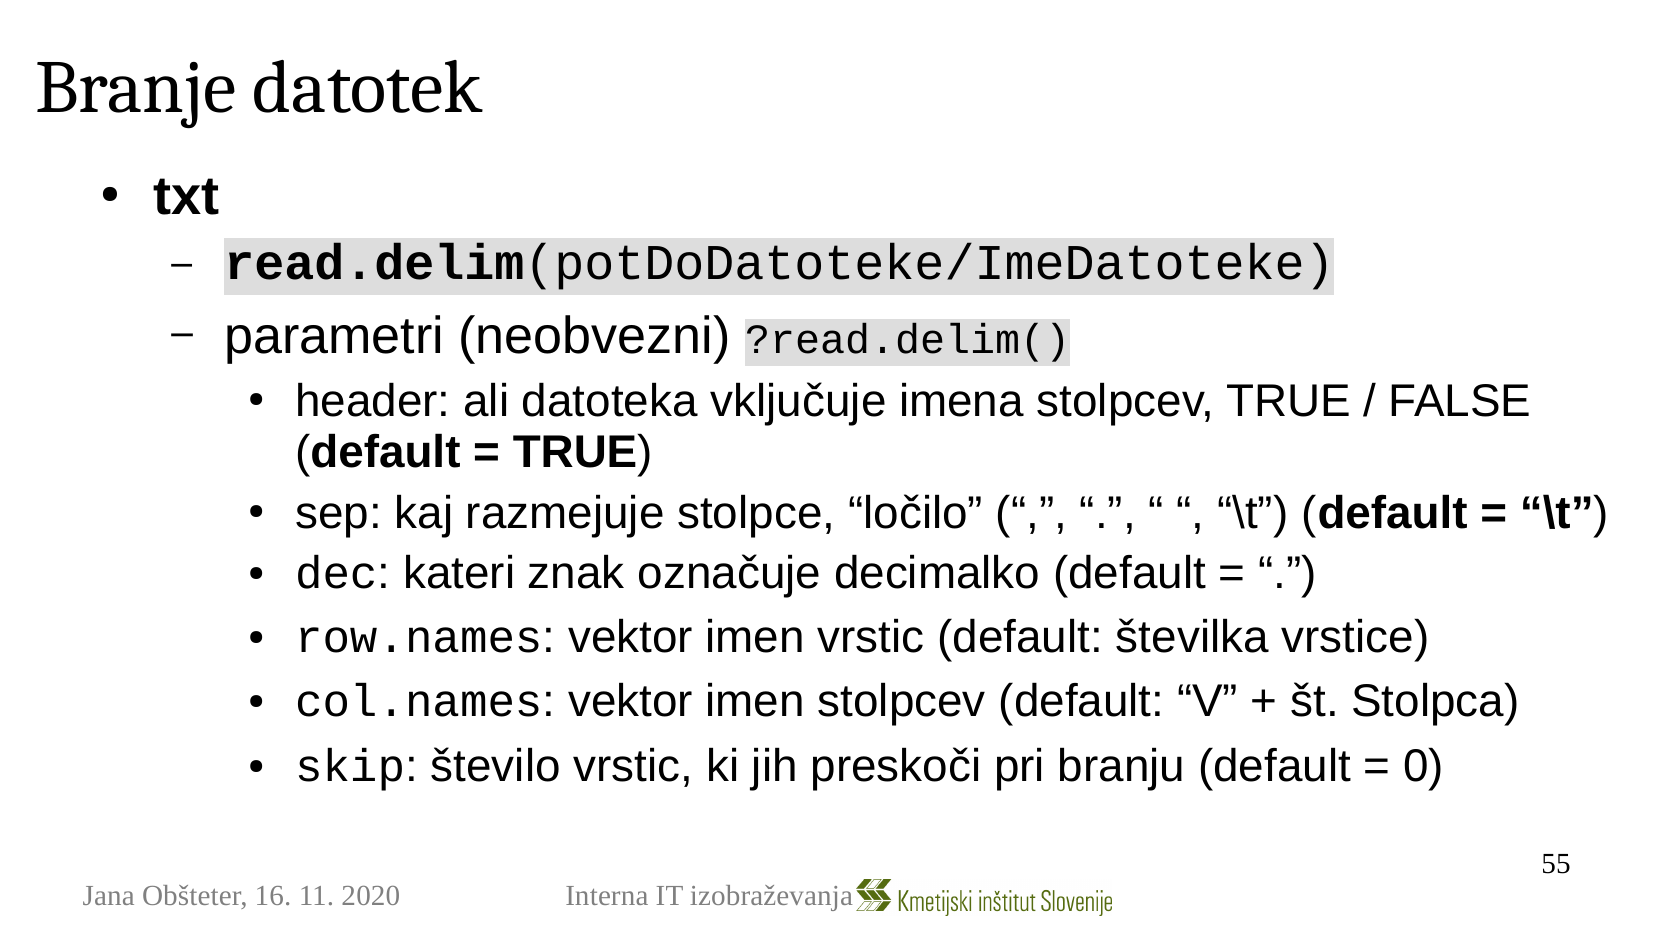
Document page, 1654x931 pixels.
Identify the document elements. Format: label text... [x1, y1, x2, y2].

picture [856, 879, 1112, 916]
list txt read.delim(potDoDatoteke/ImeDatoteke) parametri (neobvezni) ?read.delim() header: ali datoteka vključuje imena stolpcev, TRUE / FALSE (default = TRUE) sep: kaj razmejuje stolpce, “ločilo” (“,”, “.”, “ “, “\t”) (default = “\t”) dec: kateri znak označuje decimalko (default = “.”) row.names: vektor imen vrstic (default: številka vrstice) col.names: vektor imen stolpcev (default: “V” + št. Stolpca) skip: število vrstic, ki jih preskoči pri branju (default = 0) [82, 165, 1630, 839]
title Branje datotek [35, 21, 1524, 154]
